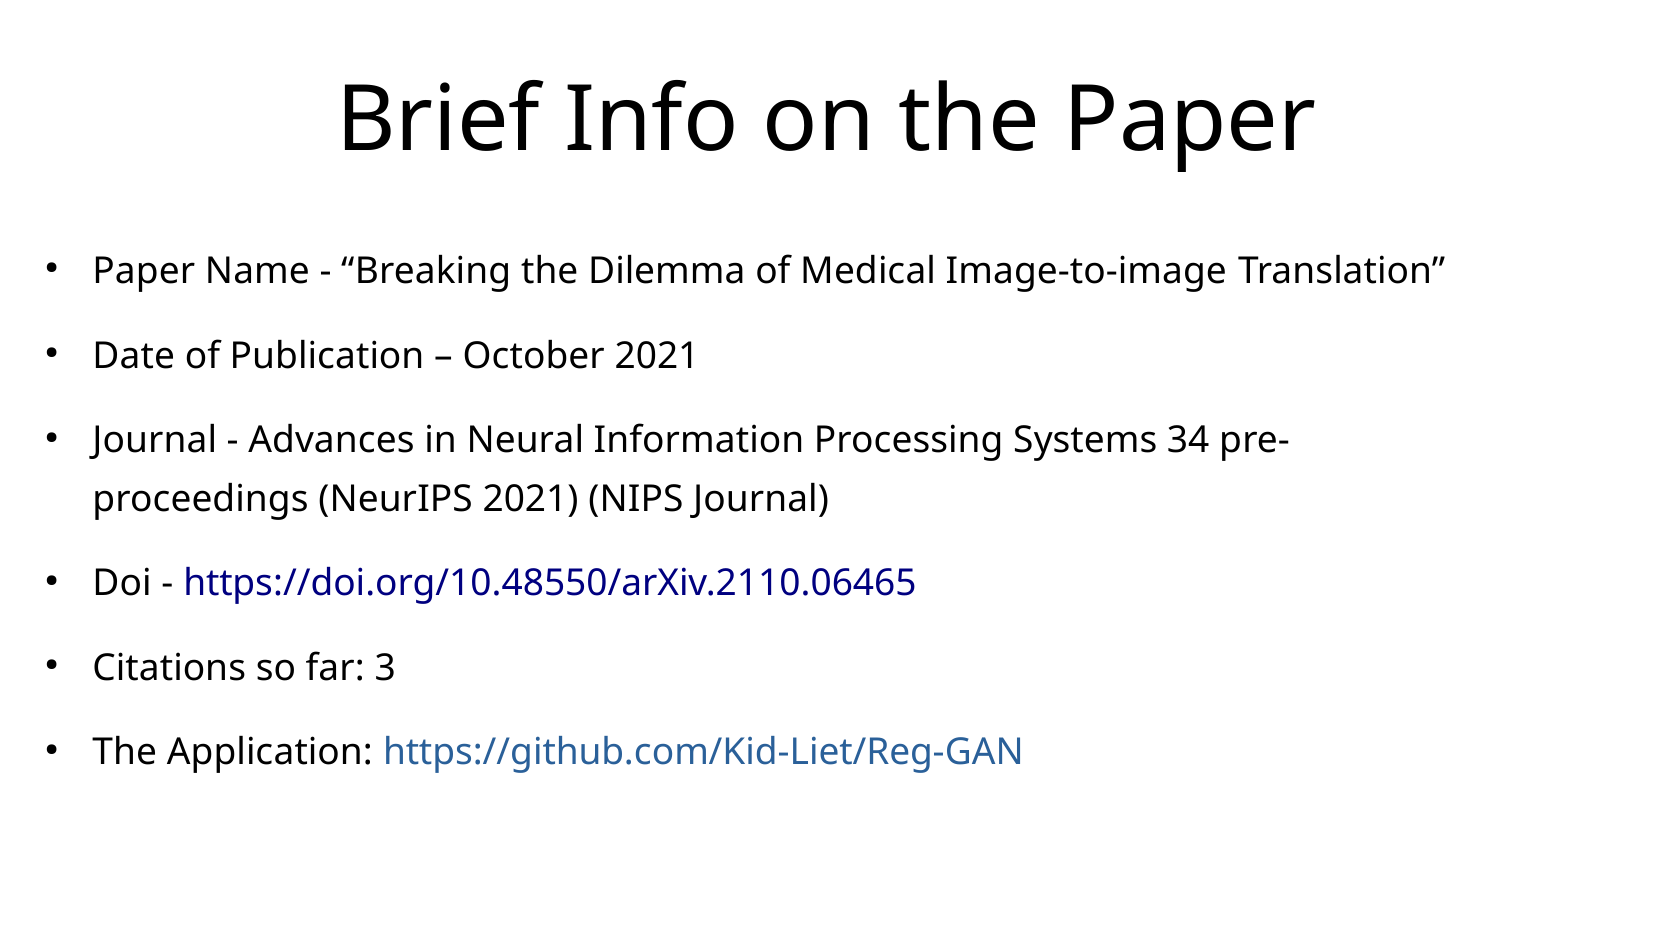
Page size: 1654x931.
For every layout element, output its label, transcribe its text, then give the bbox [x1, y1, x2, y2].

list Paper Name - “Breaking the Dilemma of Medical Image-to-image Translation” Date of Publication – October 2021 Journal - Advances in Neural Information Processing Systems 34 pre- proceedings (NeurIPS 2021) (NIPS Journal) Doi - https://doi.org/10.48550/arXiv.2110.06465 Citations so far: 3 The Application: https://github.com/Kid-Liet/Reg-GAN [29, 236, 1625, 776]
title Brief Info on the Paper [82, 37, 1571, 193]
